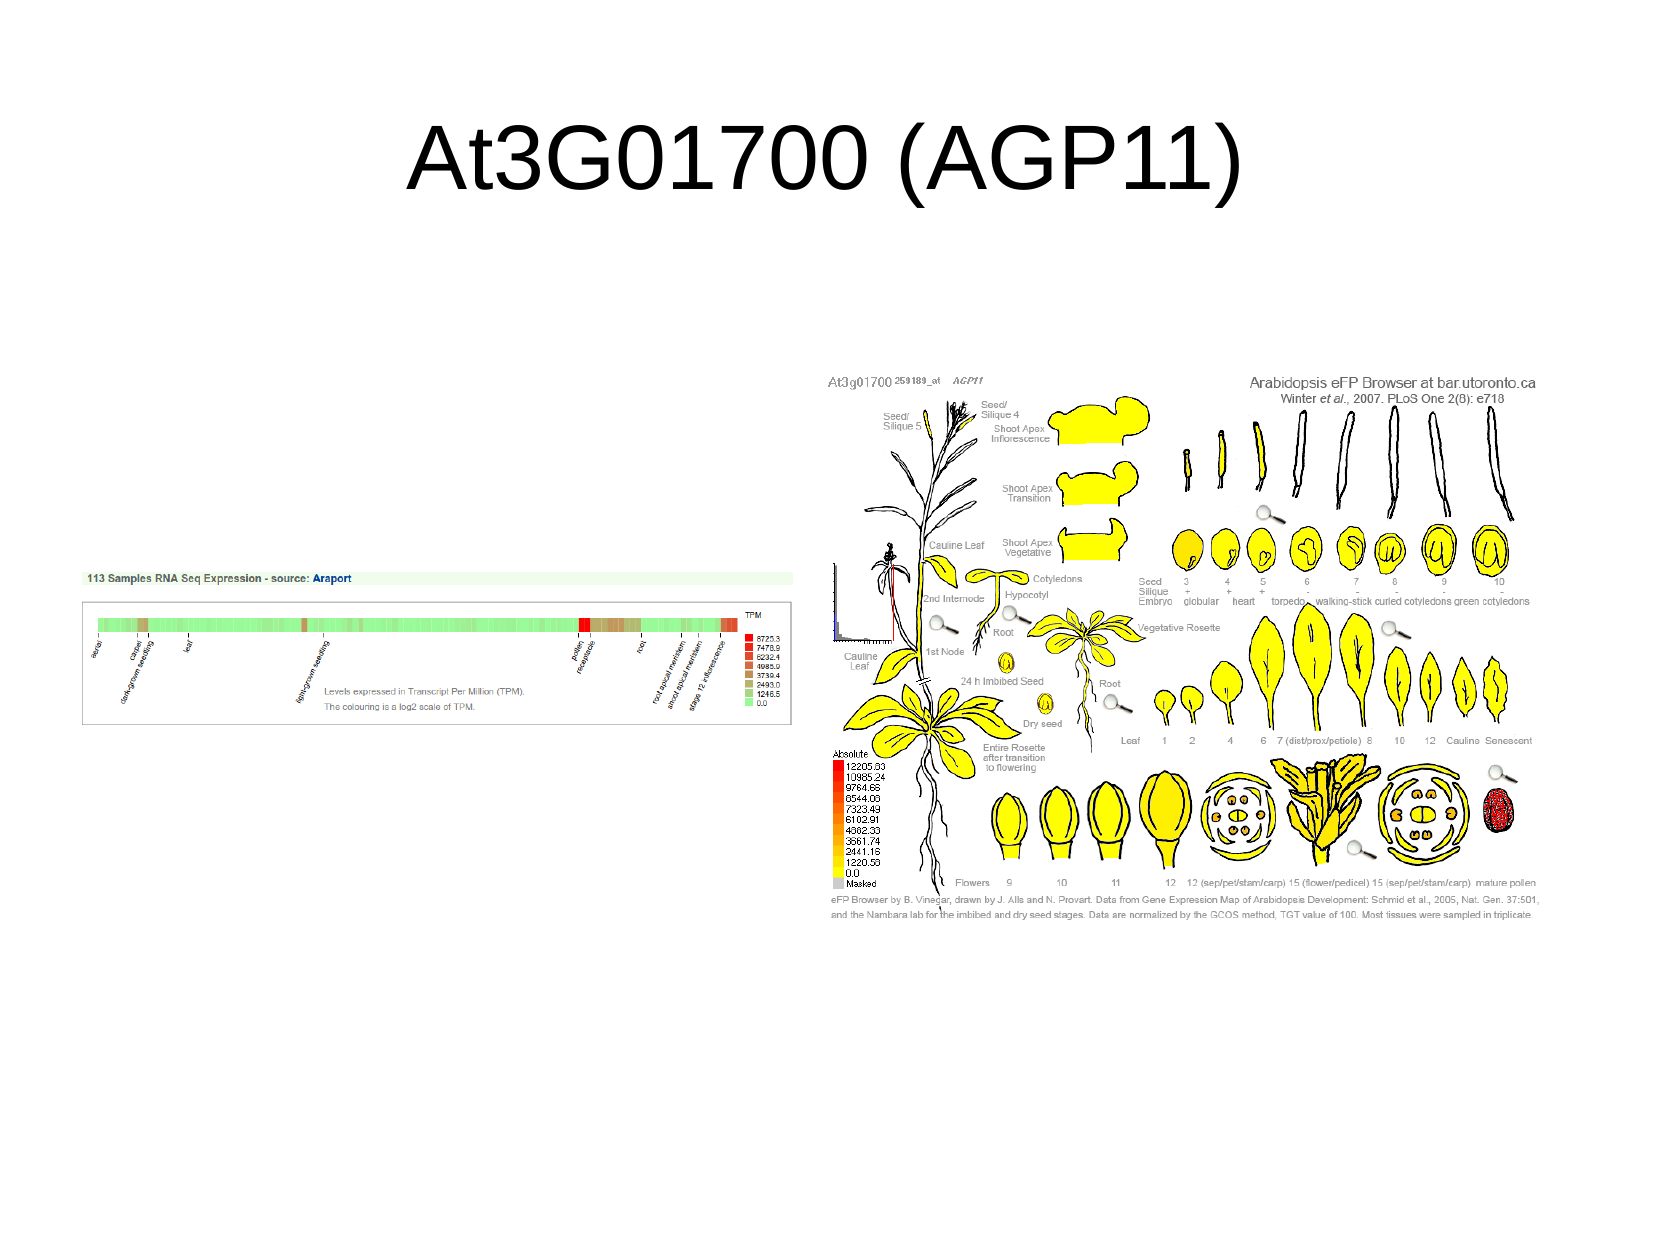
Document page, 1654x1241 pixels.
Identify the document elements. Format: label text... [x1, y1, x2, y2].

title At3G01700 (AGP11) [82, 49, 1571, 257]
picture [828, 374, 1539, 925]
picture [82, 572, 793, 727]
